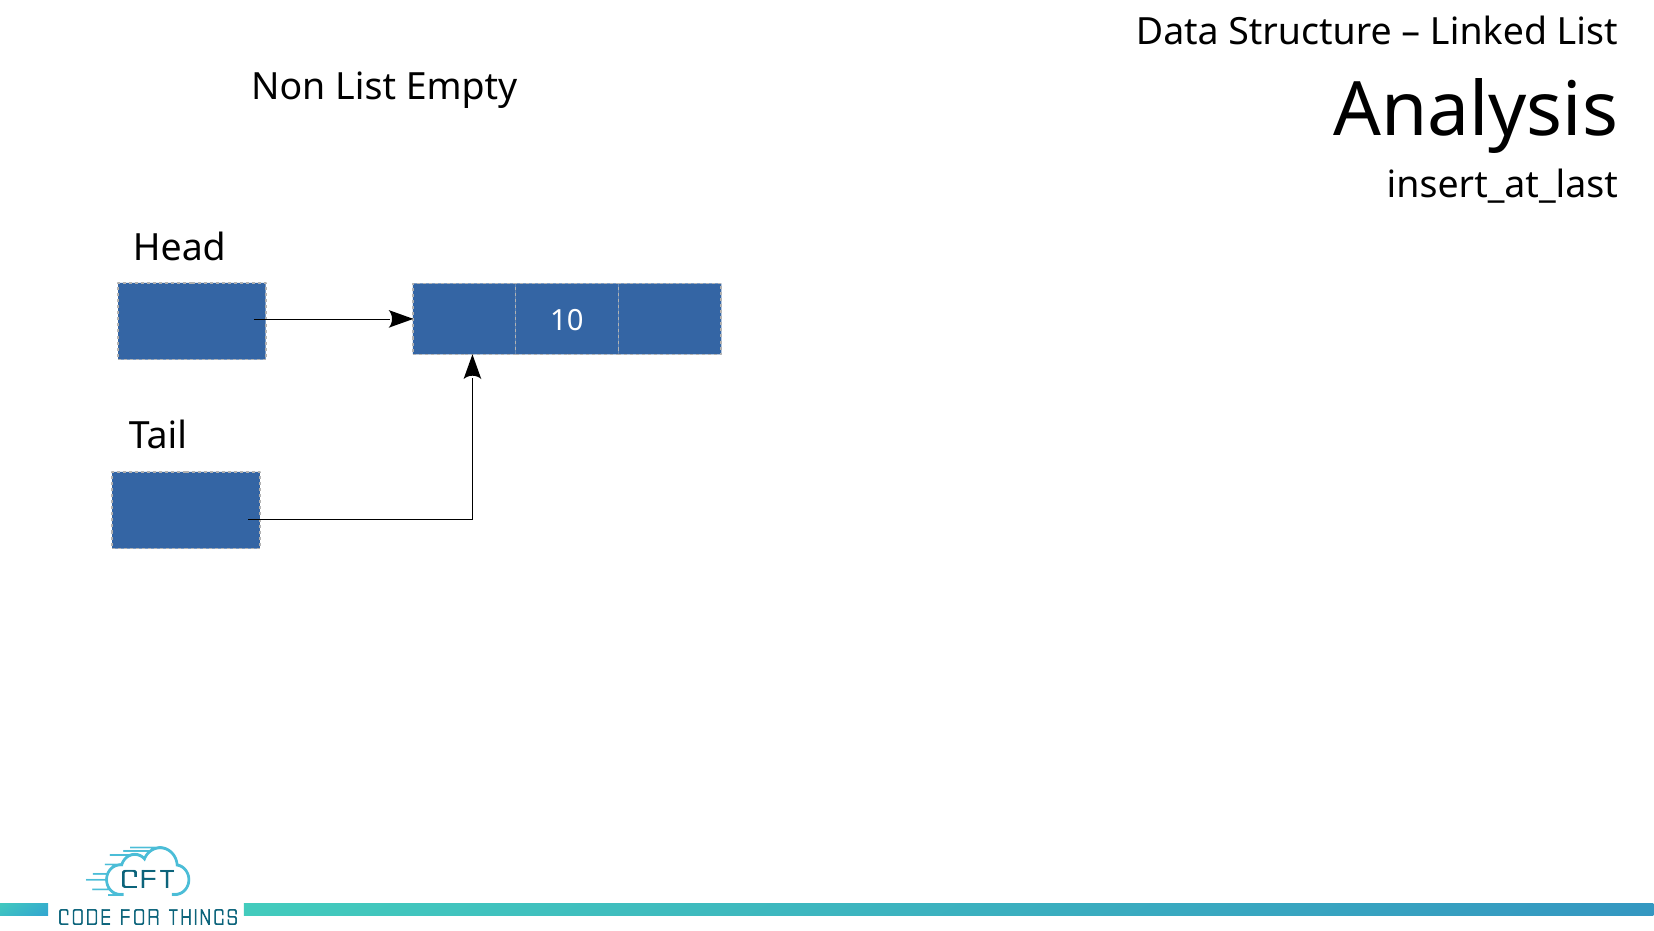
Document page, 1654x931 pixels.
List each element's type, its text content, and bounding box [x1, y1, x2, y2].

text_box [118, 293, 266, 360]
title Data Structure – Linked List Analysis insert_at_last [1099, 0, 1619, 216]
text_box Head [118, 212, 285, 293]
text_box [618, 283, 722, 355]
text_box Non List Empty [236, 52, 662, 119]
text_box [112, 471, 260, 549]
text_box 10 [516, 283, 618, 355]
text_box Tail [114, 401, 237, 468]
text_box [412, 283, 516, 355]
picture [59, 846, 237, 925]
